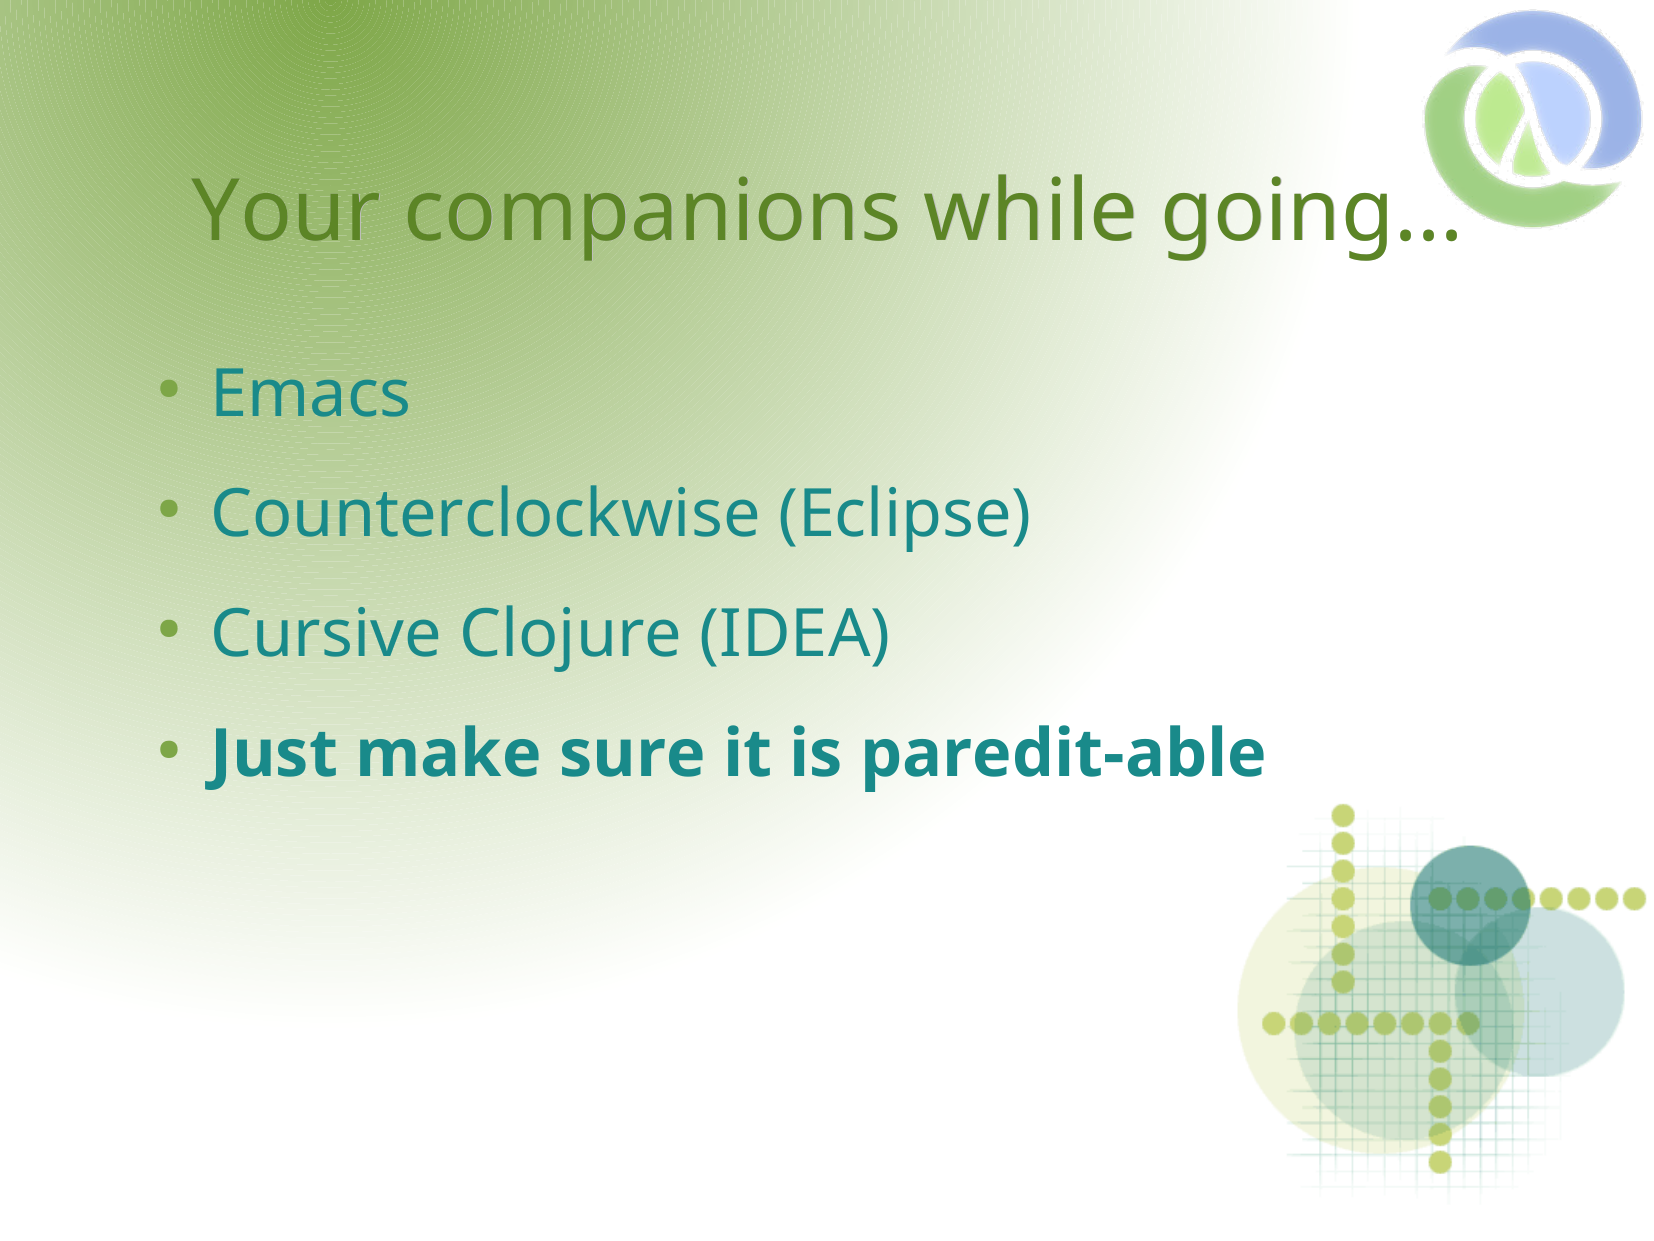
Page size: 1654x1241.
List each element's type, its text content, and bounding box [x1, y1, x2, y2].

list Emacs Counterclockwise (Eclipse) Cursive Clojure (IDEA) Just make sure it is paredit-able [121, 344, 1534, 1127]
title Your companions while going... [121, 102, 1534, 310]
picture [1224, 792, 1654, 1211]
